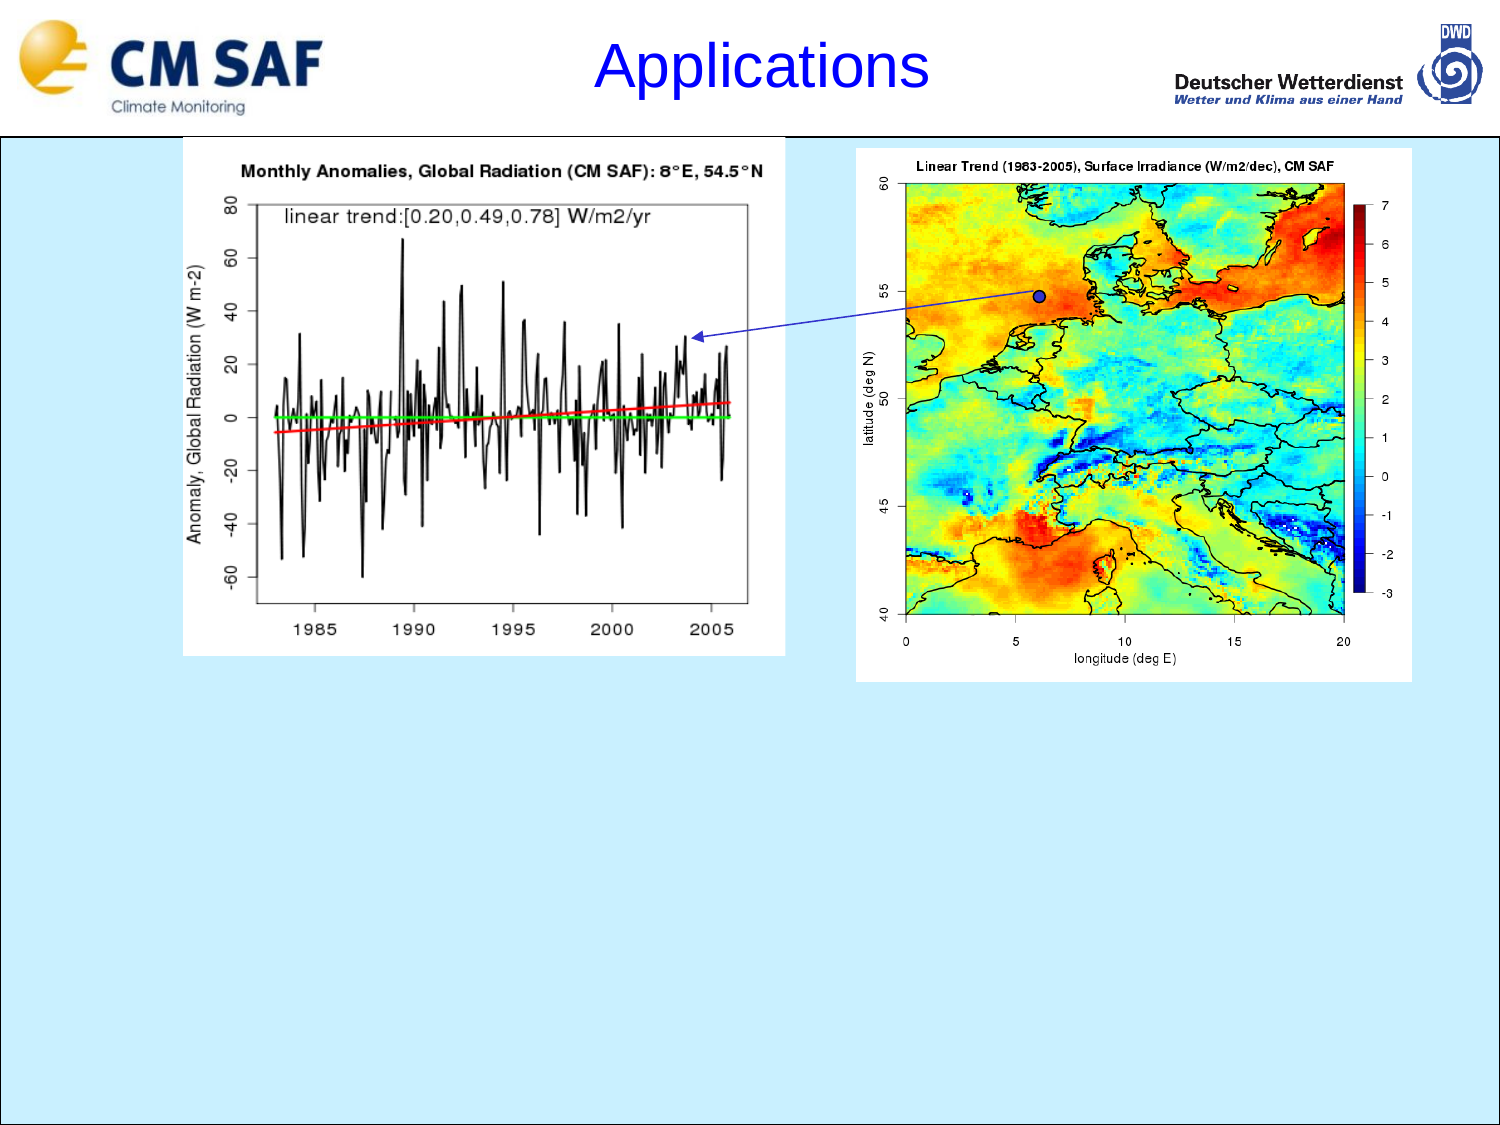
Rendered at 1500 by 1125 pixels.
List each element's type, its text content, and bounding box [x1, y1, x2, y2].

picture [183, 137, 786, 656]
picture [856, 148, 1412, 682]
picture [1175, 24, 1483, 104]
picture [17, 19, 325, 117]
text_box [1033, 290, 1046, 303]
text_box Applications [336, 35, 1155, 114]
